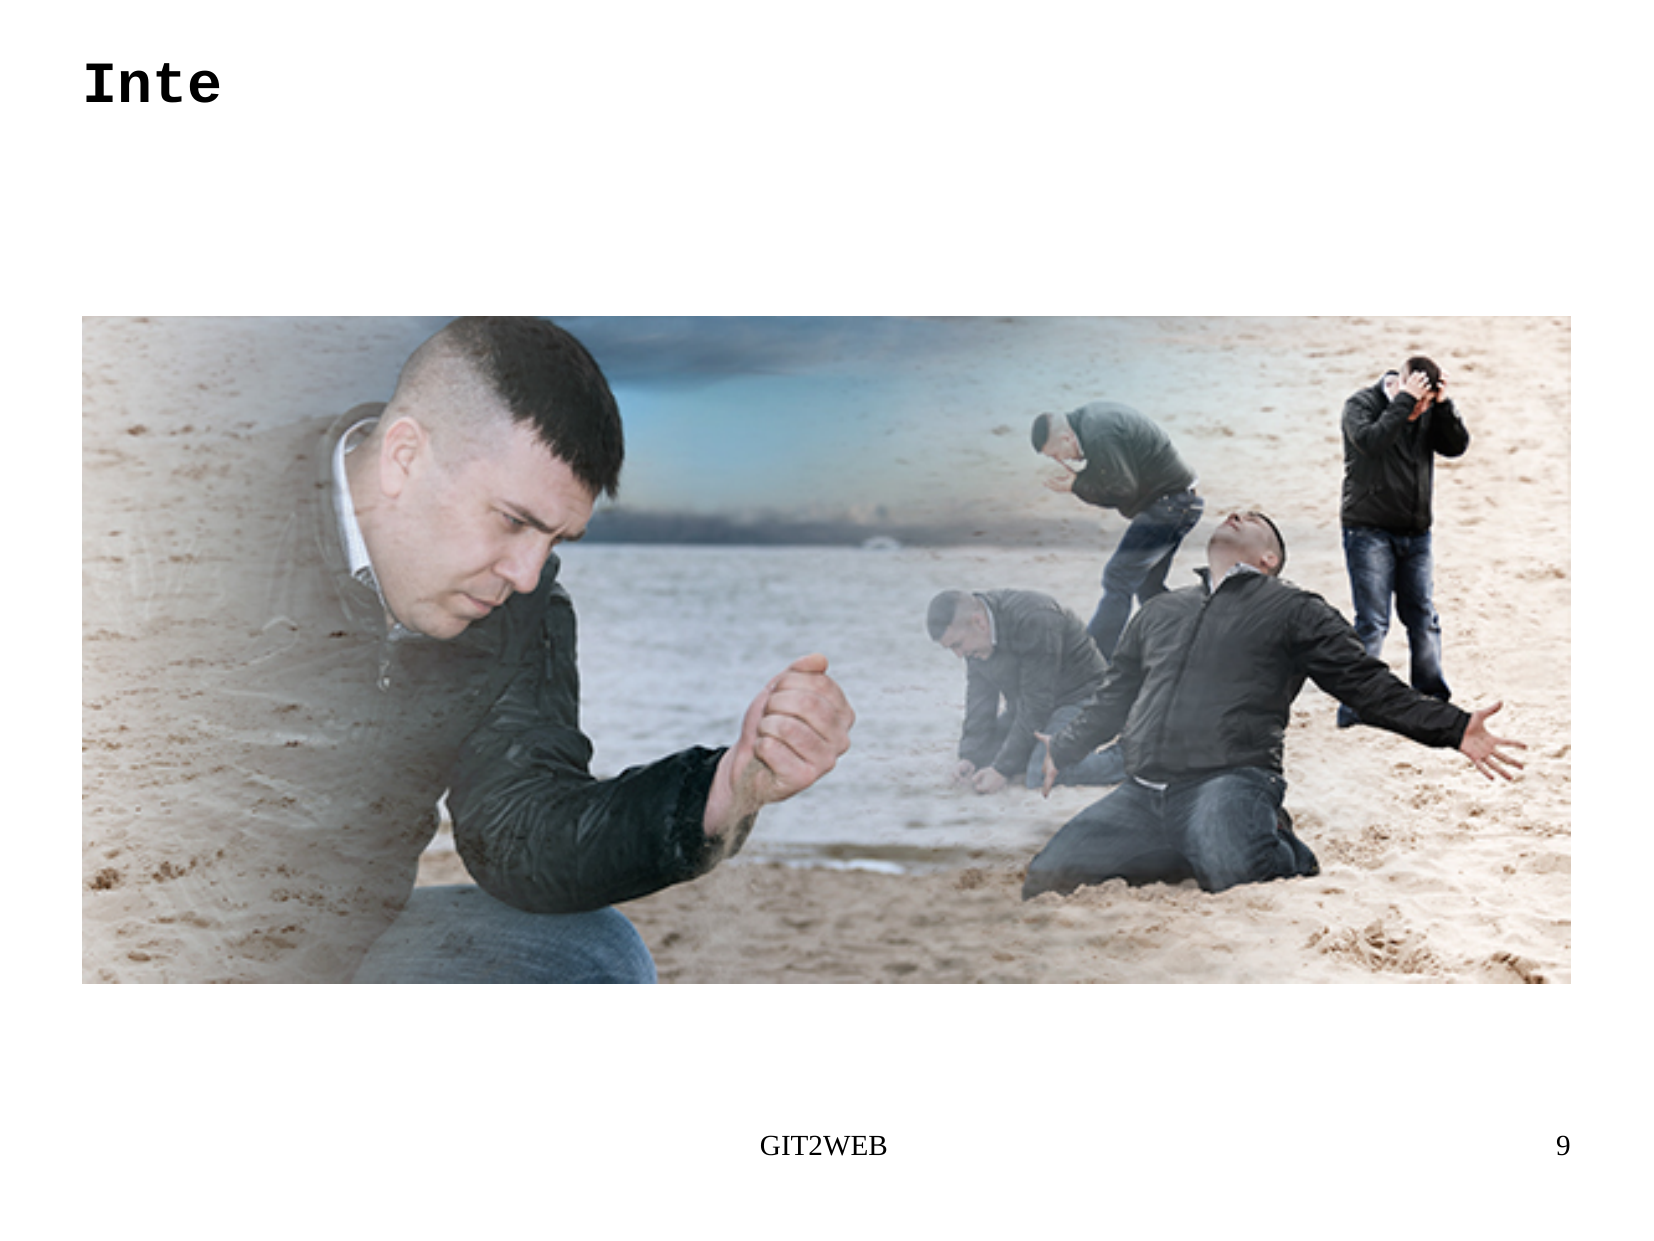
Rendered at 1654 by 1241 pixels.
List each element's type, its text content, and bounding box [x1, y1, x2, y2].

title Inte [82, 49, 1571, 257]
picture [82, 316, 1571, 984]
